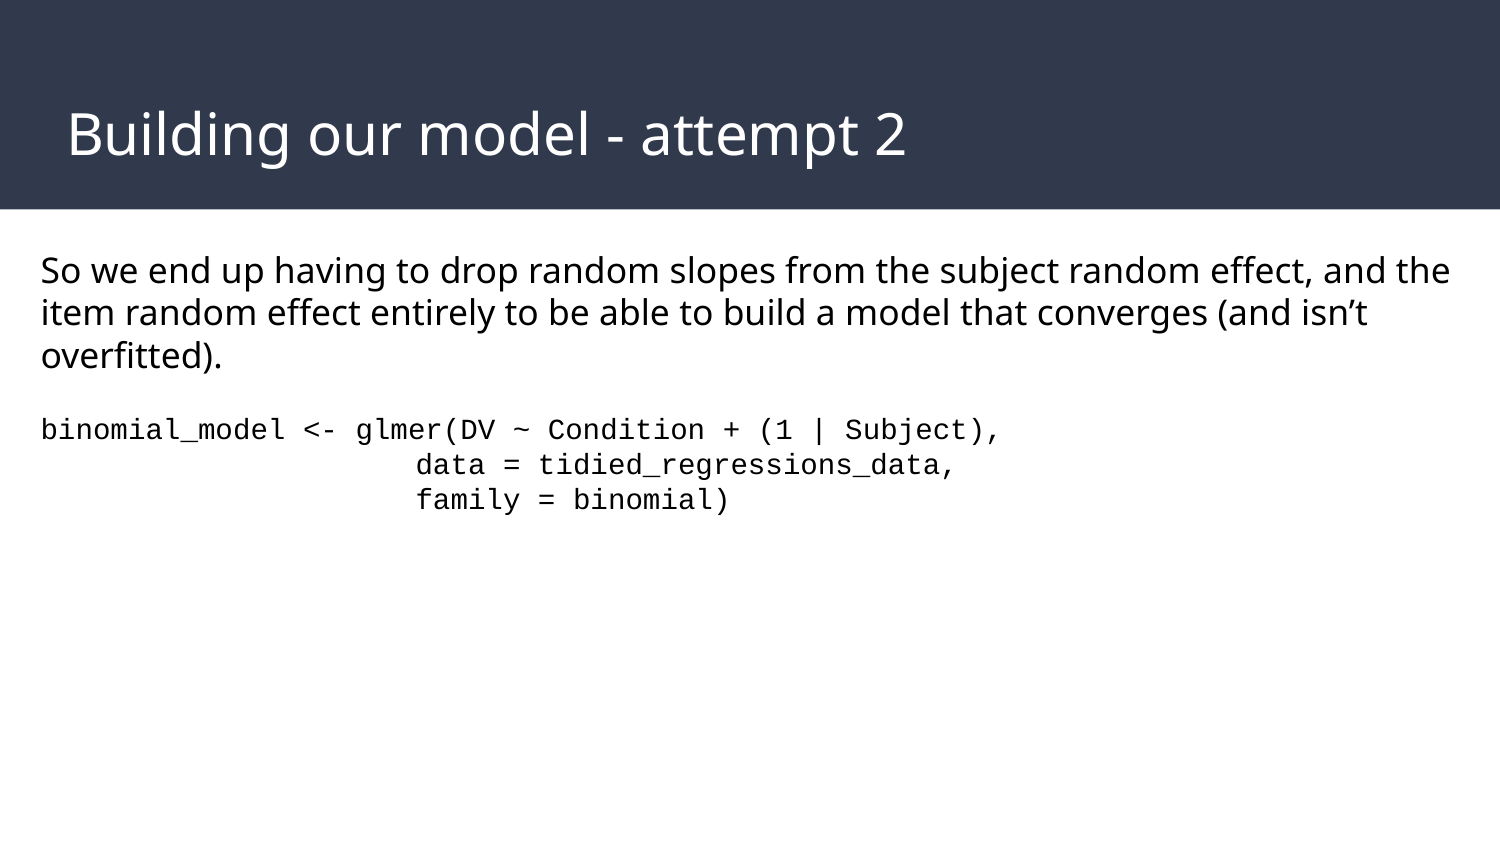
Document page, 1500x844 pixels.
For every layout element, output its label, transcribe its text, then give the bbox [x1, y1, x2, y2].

title Building our model - attempt 2 [51, 82, 1449, 185]
text_box So we end up having to drop random slopes from the subject random effect, and the item random effect entirely to be able to build a model that converges (and isn’t overfitted). binomial_model <- glmer(DV ~ Condition + (1 | Subject), data = tidied_regressions_data, family = binomial) [25, 232, 1472, 821]
